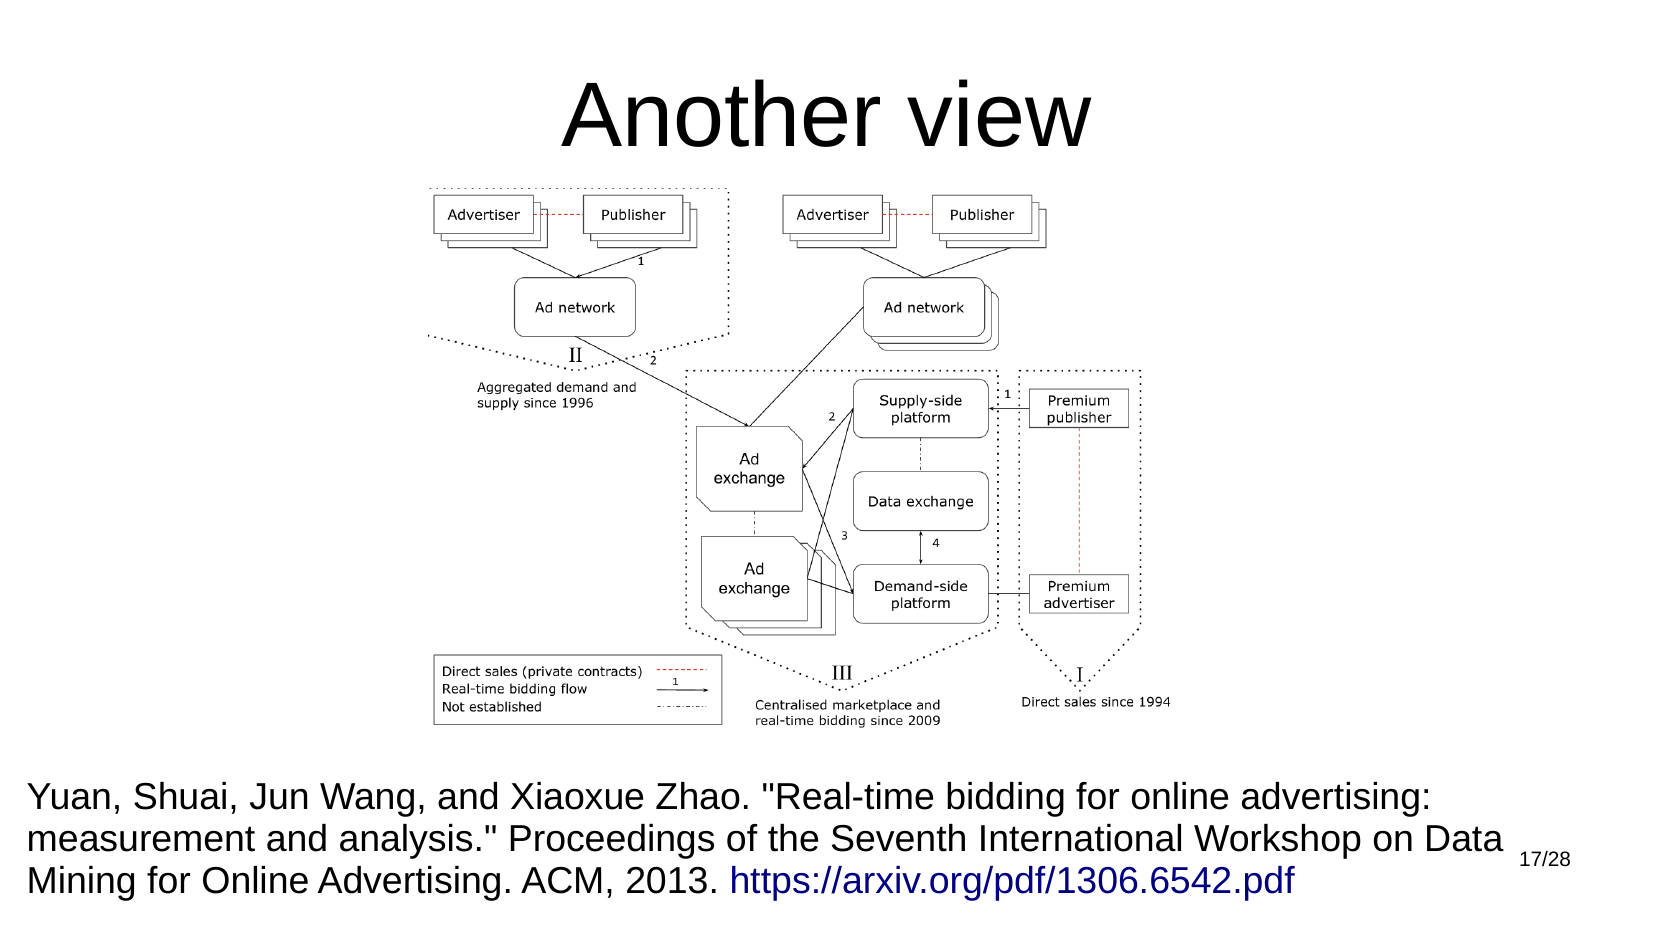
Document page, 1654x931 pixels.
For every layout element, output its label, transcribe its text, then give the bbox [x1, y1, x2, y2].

text_box Yuan, Shuai, Jun Wang, and Xiaoxue Zhao. "Real-time bidding for online advertising: measurement and analysis." Proceedings of the Seventh International Workshop on Data Mining for Online Advertising. ACM, 2013. https://arxiv.org/pdf/1306.6542.pdf [11, 767, 1524, 931]
picture [428, 169, 1226, 761]
title Another view [82, 37, 1571, 193]
